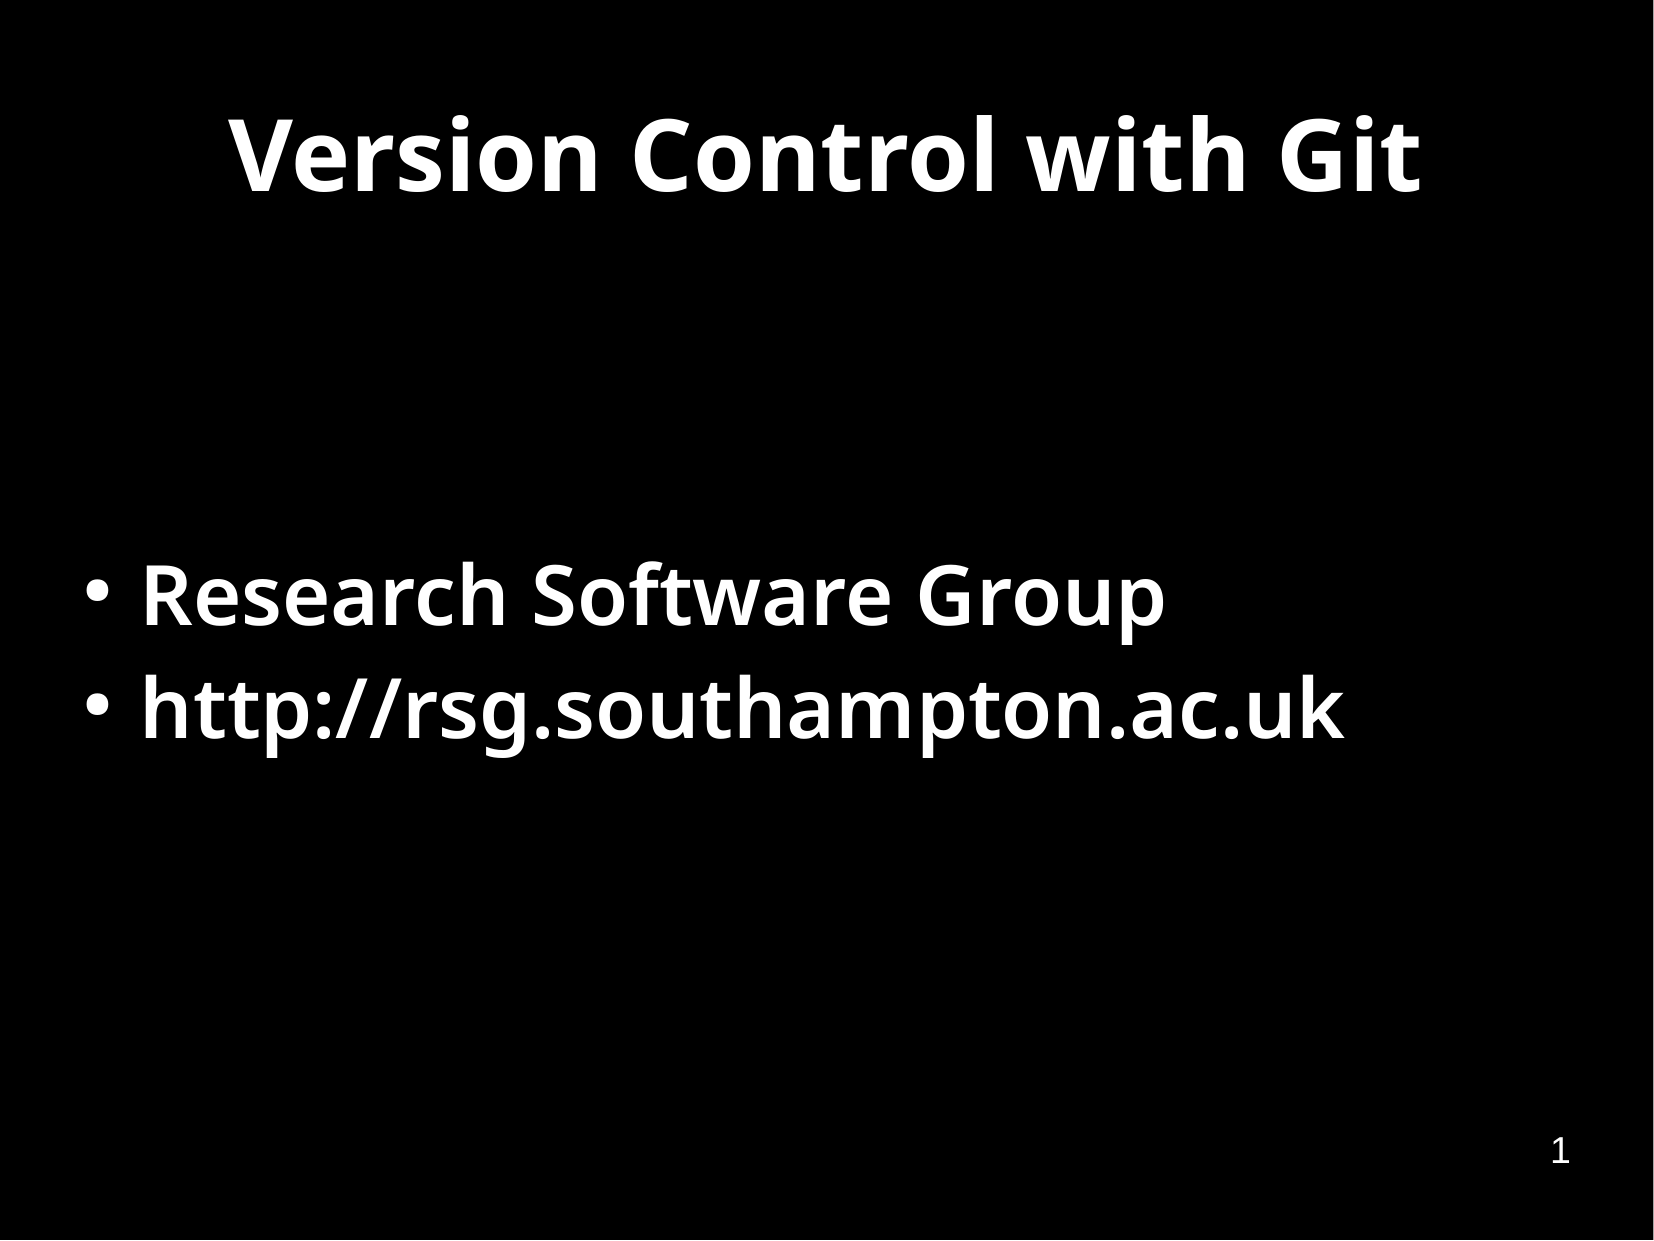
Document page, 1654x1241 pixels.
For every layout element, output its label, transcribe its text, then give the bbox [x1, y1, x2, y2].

text_box 1 [1535, 1122, 1586, 1179]
title Version Control with Git [82, 49, 1571, 257]
subtitle Research Software Group http://rsg.southampton.ac.uk [82, 290, 1571, 1010]
